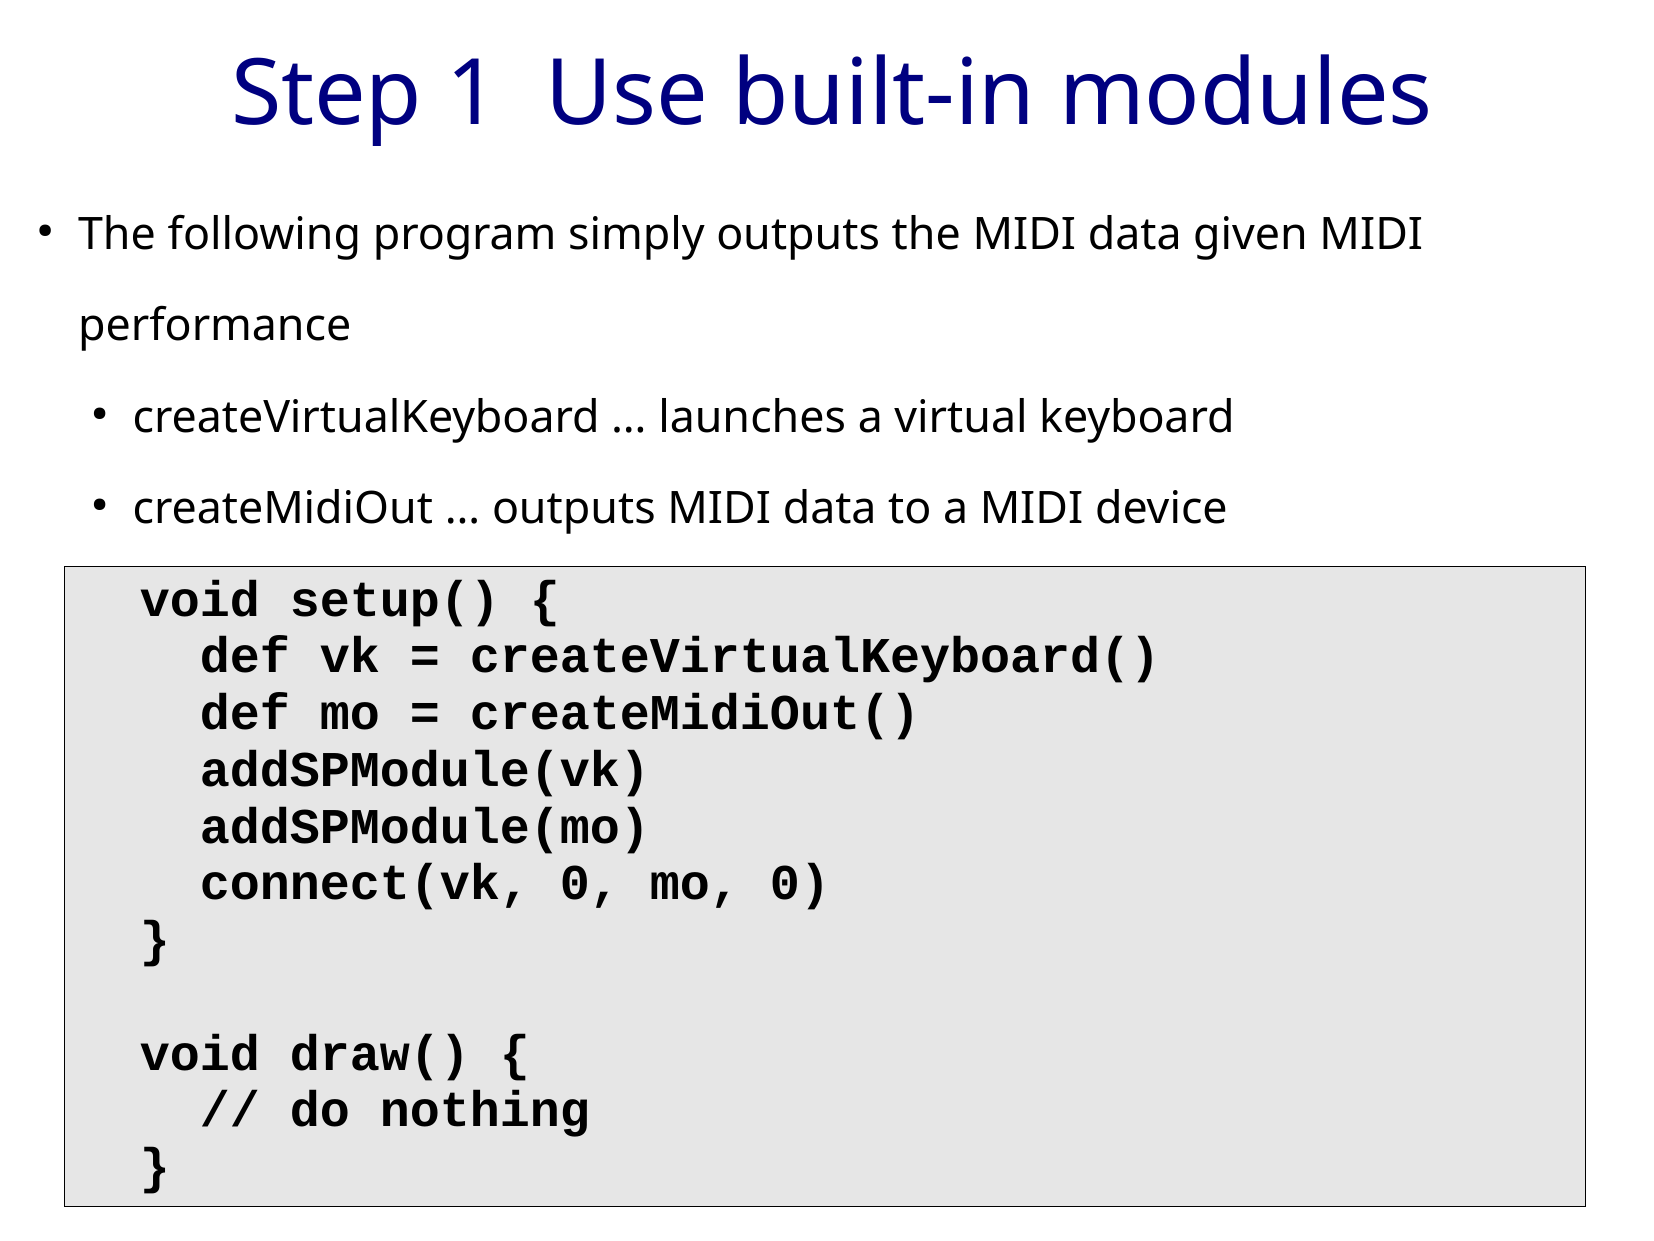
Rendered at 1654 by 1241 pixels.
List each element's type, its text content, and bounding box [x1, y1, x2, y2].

list The following program simply outputs the MIDI data given MIDI performance createVirtualKeyboard … launches a virtual keyboard createMidiOut … outputs MIDI data to a MIDI device [23, 171, 1628, 541]
title Step 1 Use built-in modules [17, 39, 1648, 139]
text_box void setup() { def vk = createVirtualKeyboard() def mo = createMidiOut() addSPModule(vk) addSPModule(mo) connect(vk, 0, mo, 0) } void draw() { // do nothing } [64, 566, 1586, 1205]
